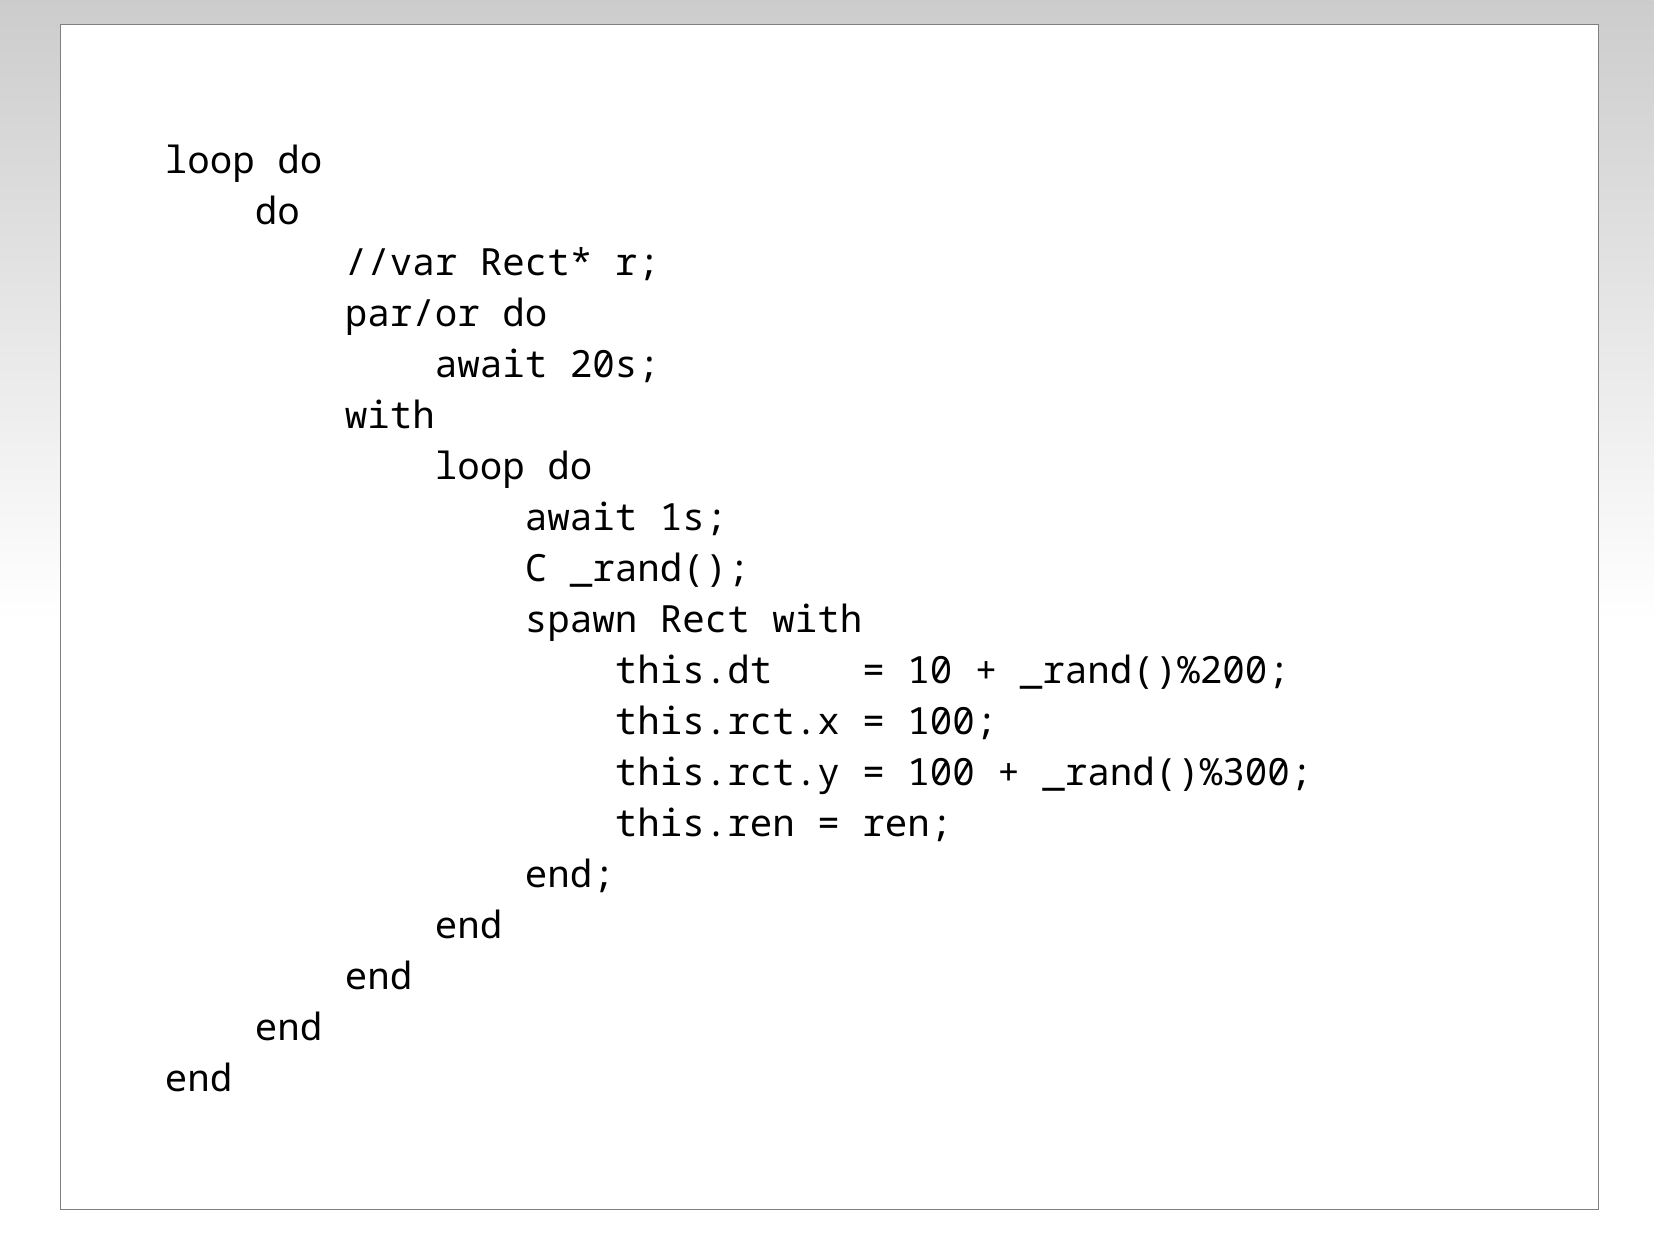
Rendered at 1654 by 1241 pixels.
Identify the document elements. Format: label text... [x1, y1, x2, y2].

text_box loop do do //var Rect* r; par/or do await 20s; with loop do await 1s; C _rand(); spawn Rect with this.dt = 10 + _rand()%200; this.rct.x = 100; this.rct.y = 100 + _rand()%300; this.ren = ren; end; end end end end [60, 24, 1599, 1210]
